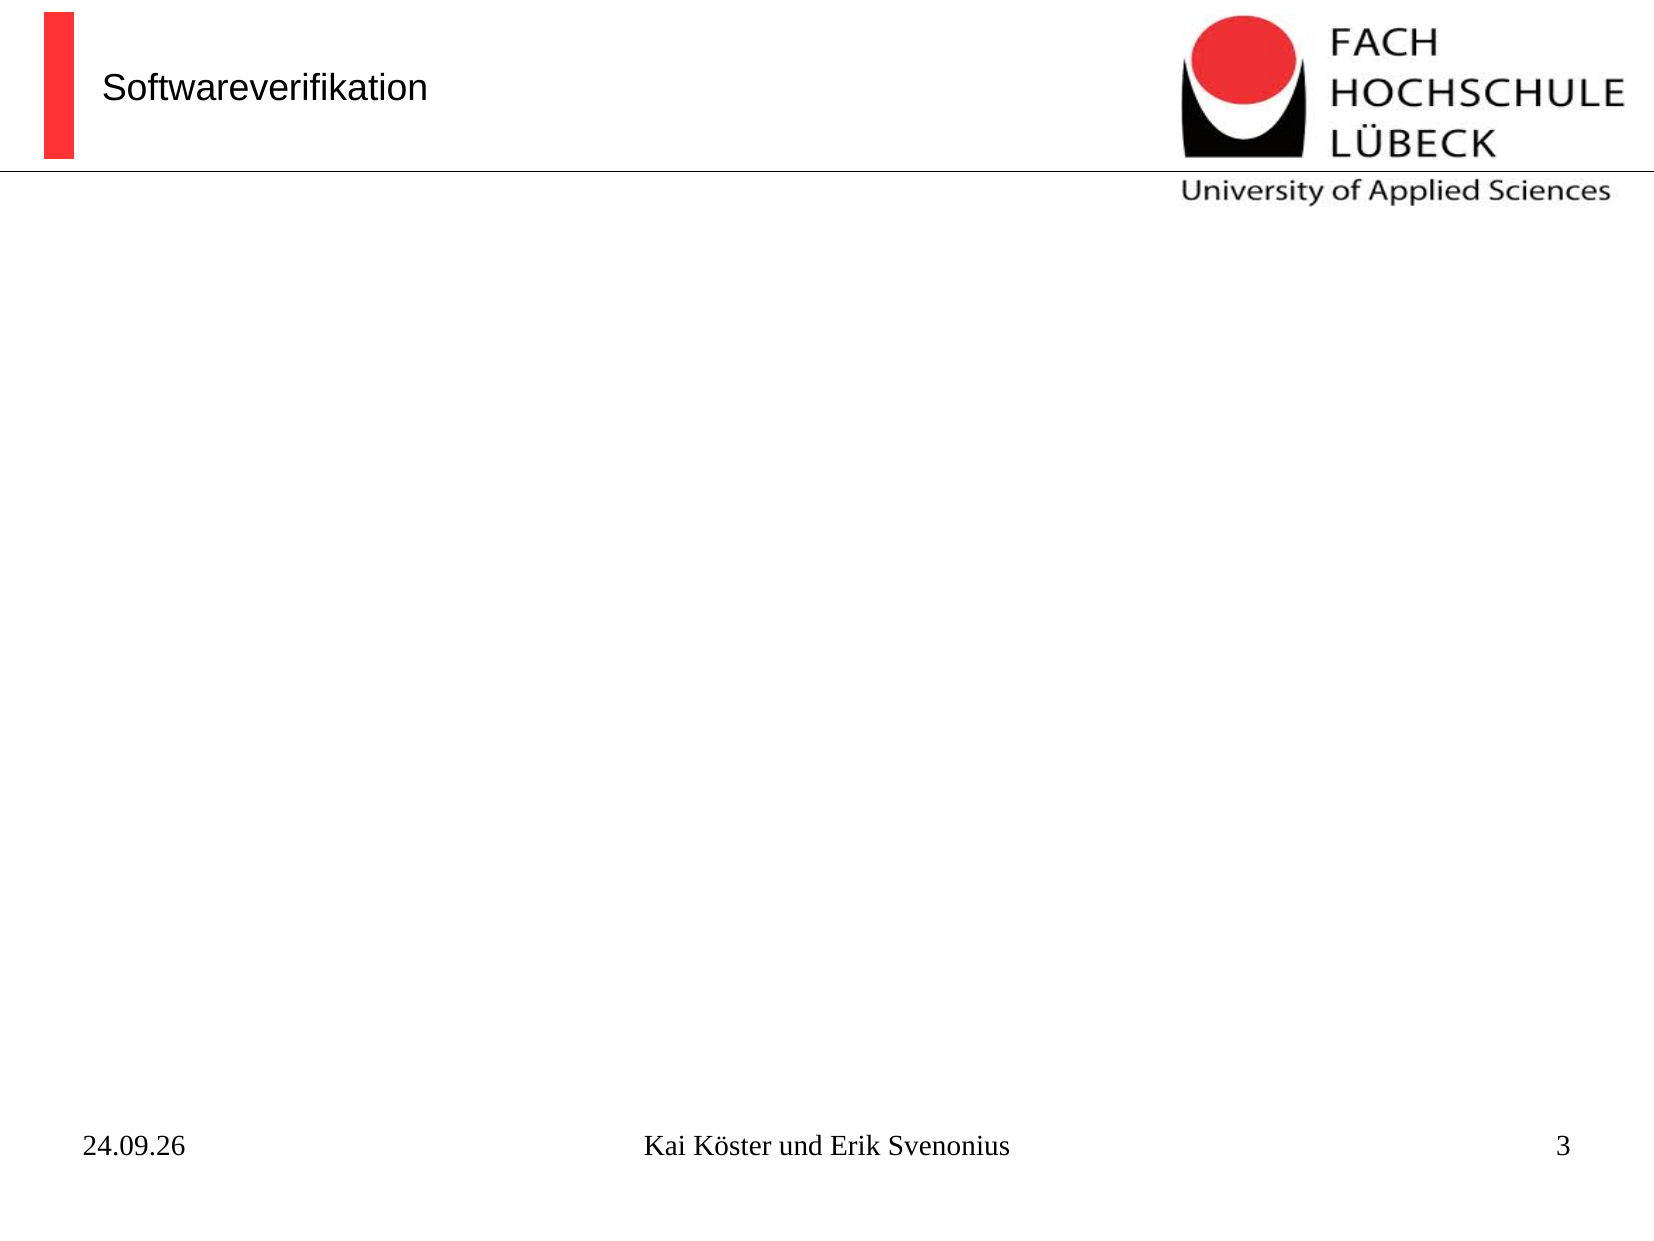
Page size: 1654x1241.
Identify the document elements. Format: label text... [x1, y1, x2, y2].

picture [1181, 15, 1625, 171]
text_box Softwareverifikation [77, 59, 443, 131]
picture [1181, 172, 1625, 207]
